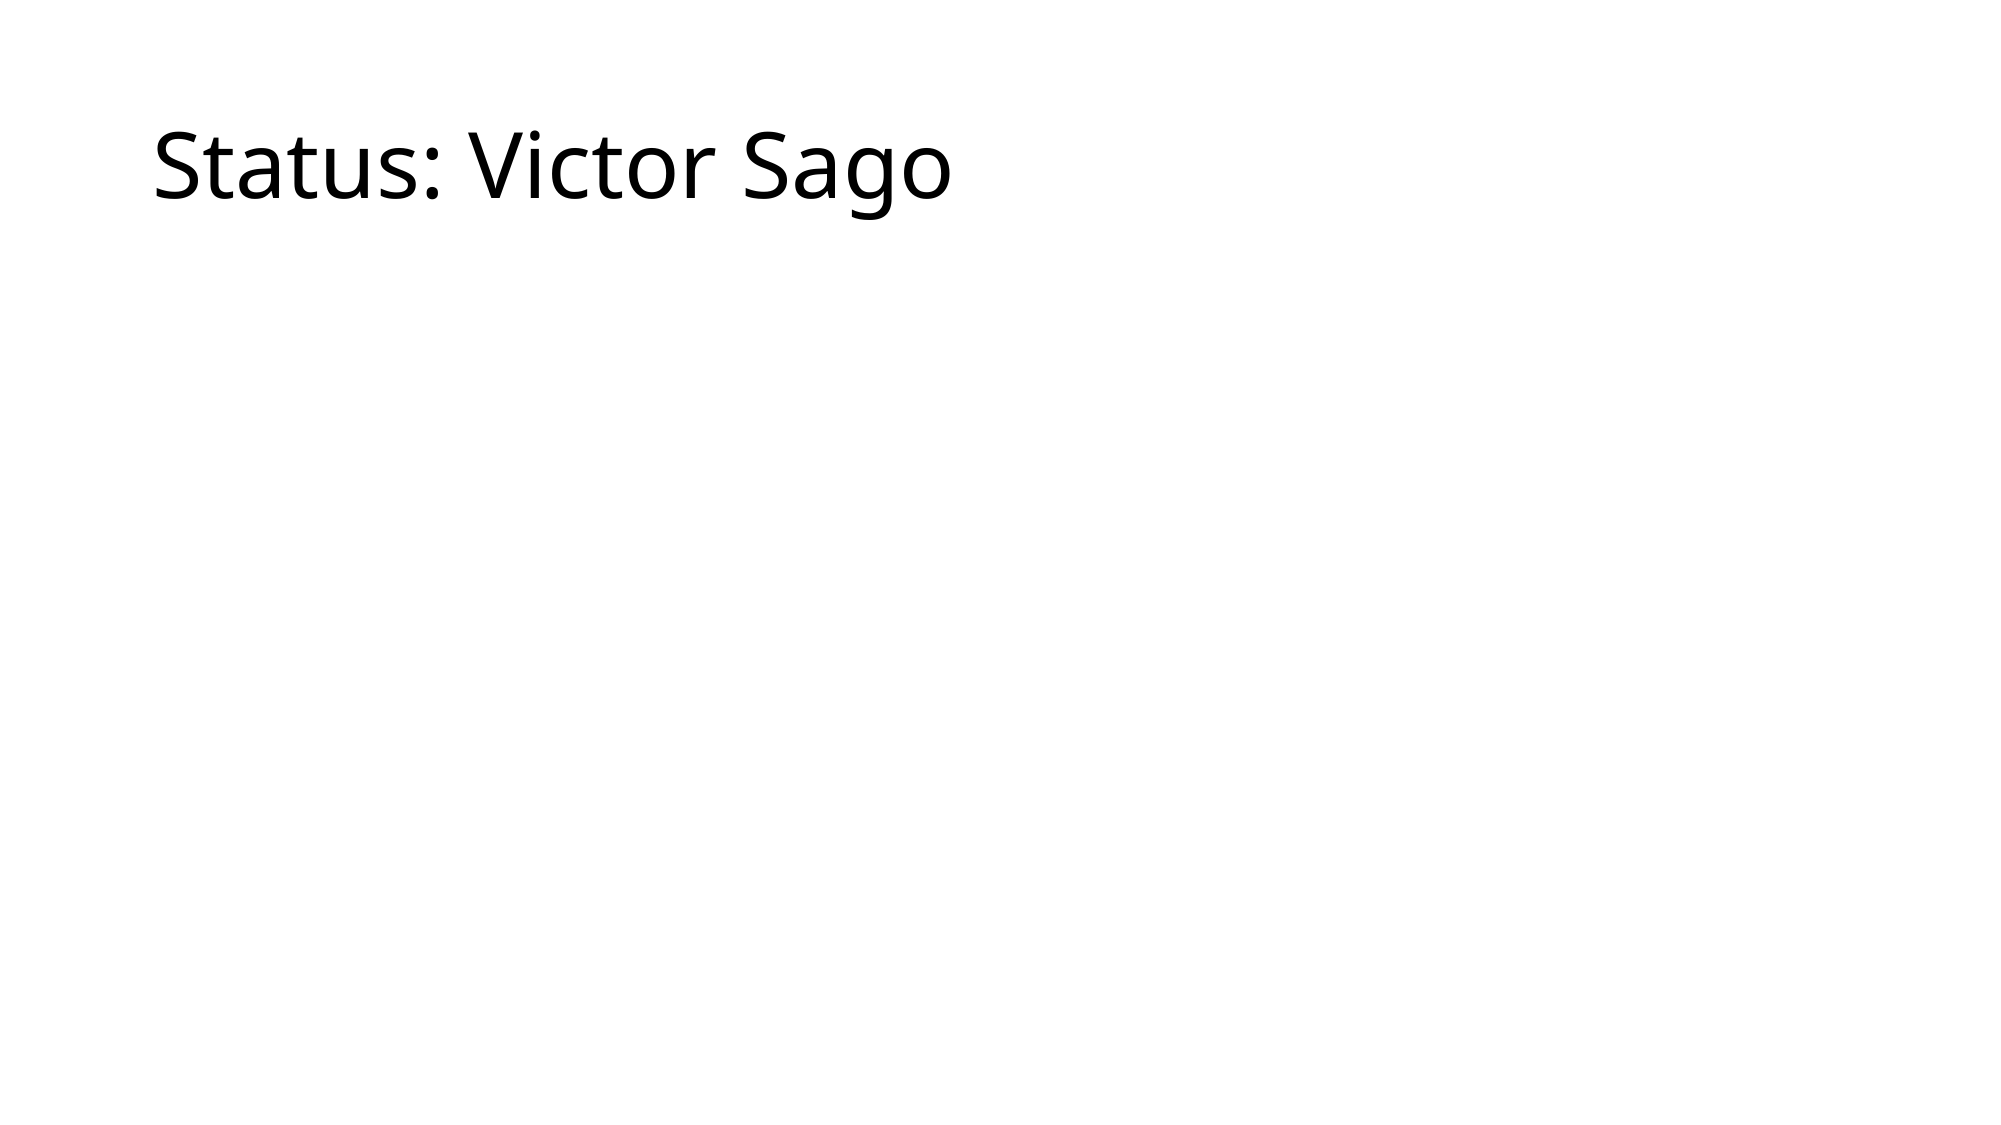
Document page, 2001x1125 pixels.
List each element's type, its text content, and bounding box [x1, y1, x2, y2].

text_box Status: Victor Sago [137, 59, 1863, 278]
